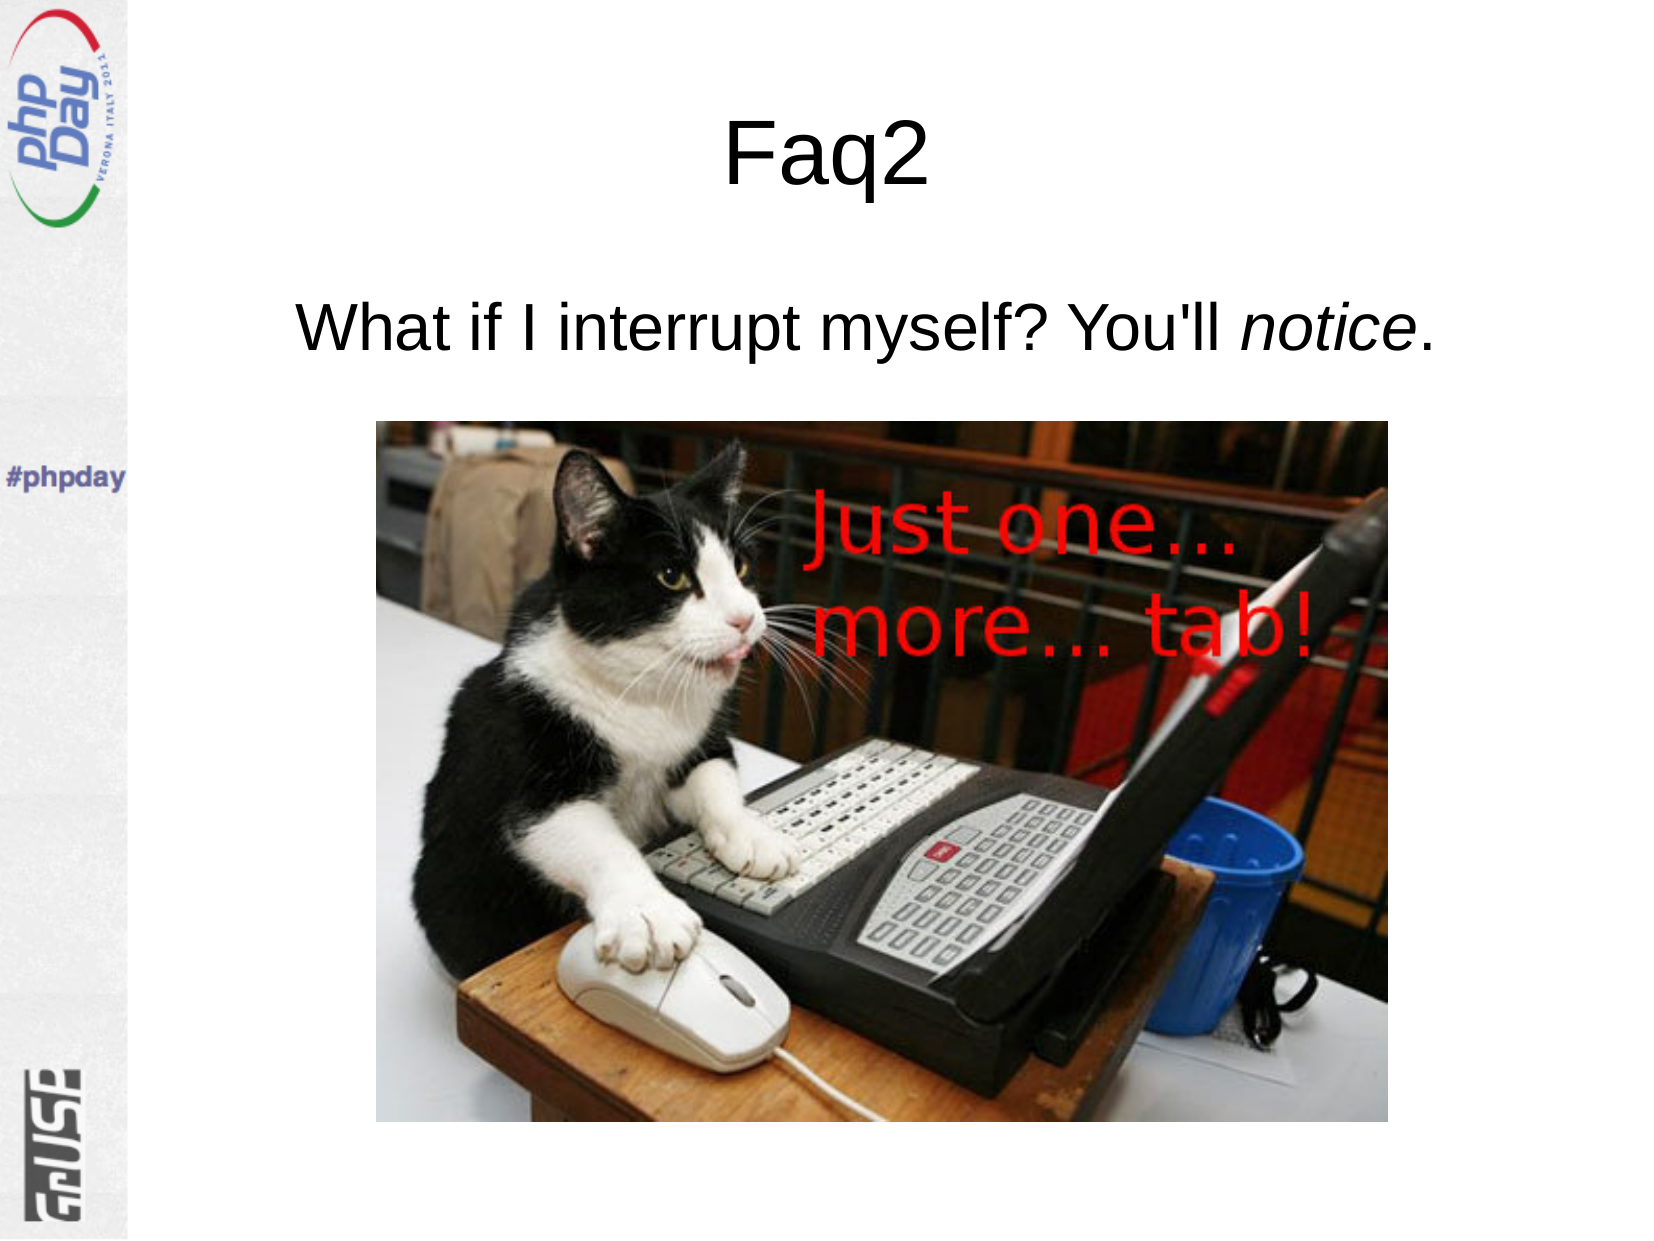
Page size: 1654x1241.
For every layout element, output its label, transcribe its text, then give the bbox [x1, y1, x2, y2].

picture [0, 0, 1654, 1241]
list What if I interrupt myself? You'll notice. [224, 290, 1568, 474]
title Faq2 [82, 56, 1571, 250]
